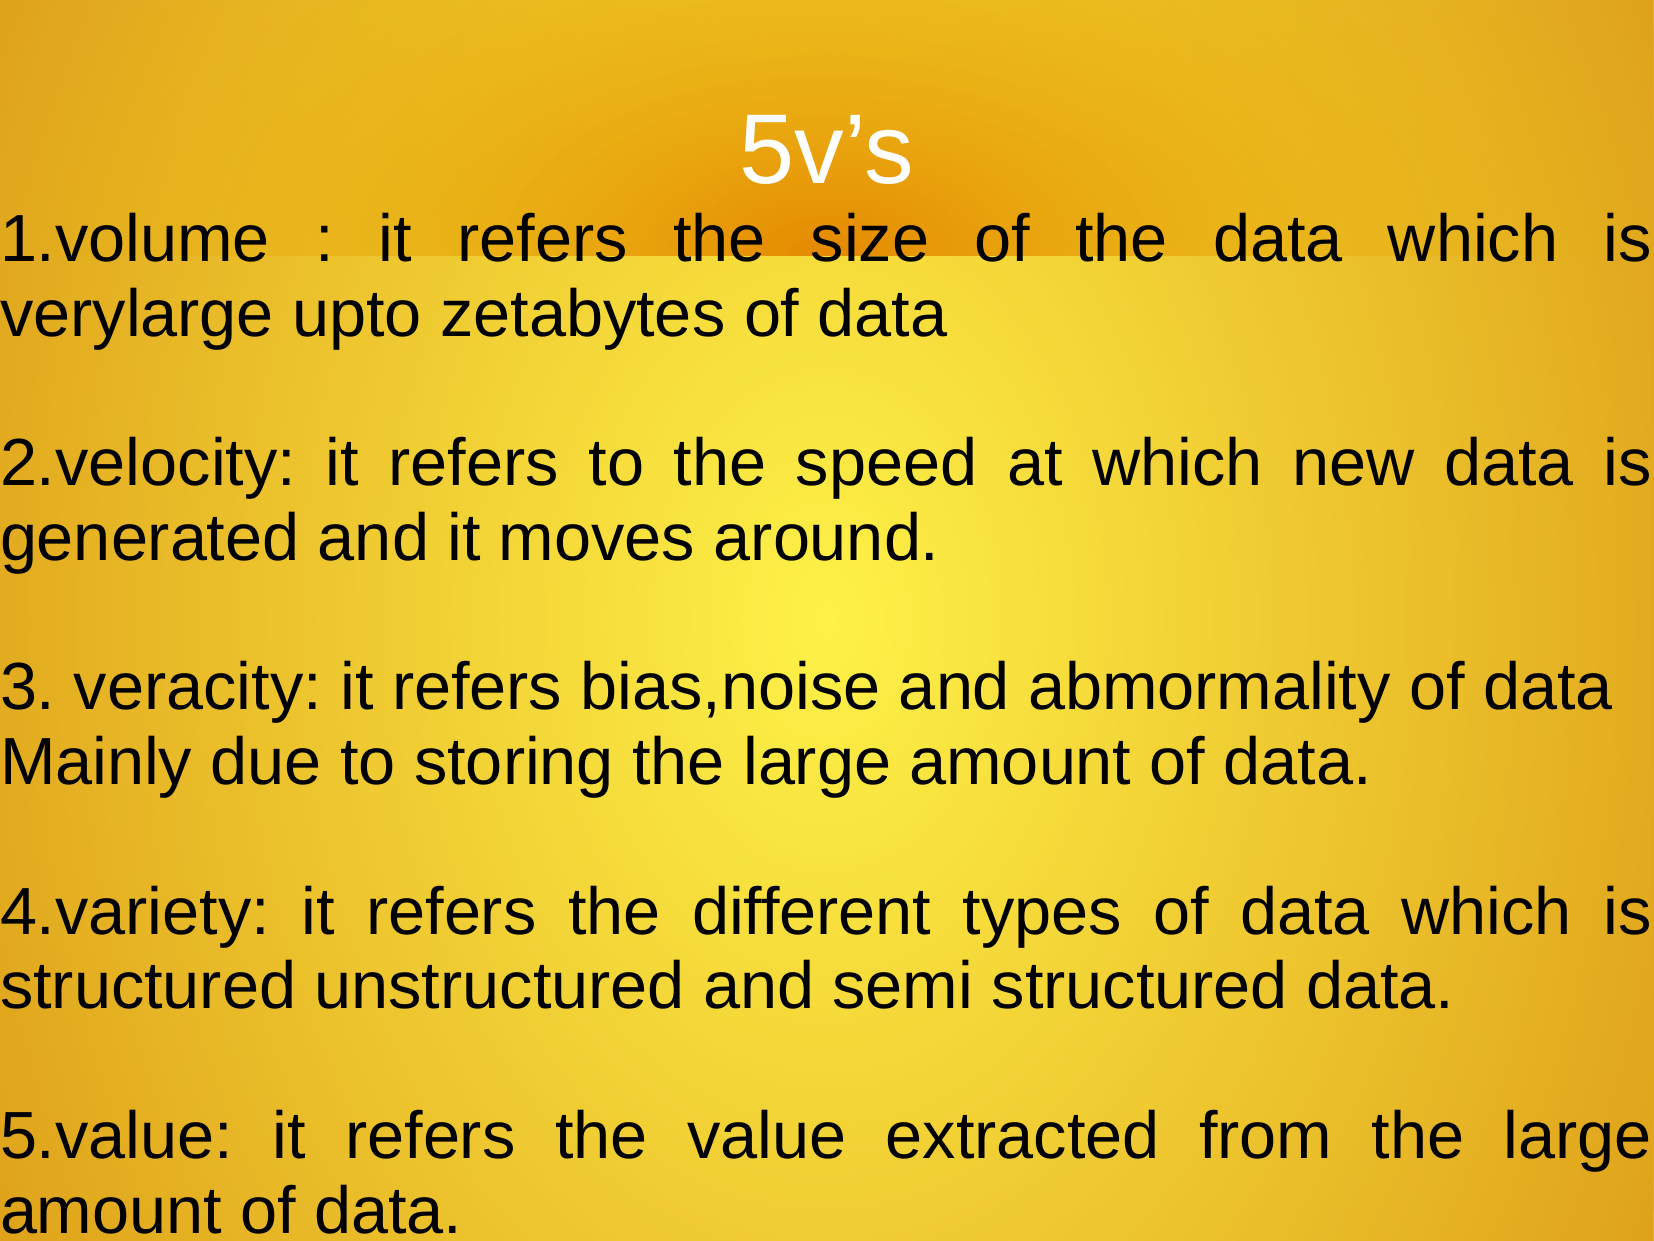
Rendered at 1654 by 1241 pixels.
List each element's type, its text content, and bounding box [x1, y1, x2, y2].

title 5v’s [82, 47, 1571, 200]
subtitle 1.volume : it refers the size of the data which is verylarge upto zetabytes of data 2.velocity: it refers to the speed at which new data is generated and it moves around. 3. veracity: it refers bias,noise and abmormality of data Mainly due to storing the large amount of data. 4.variety: it refers the different types of data which is structured unstructured and semi structured data. 5.value: it refers the value extracted from the large amount of data. [0, 200, 1654, 1241]
